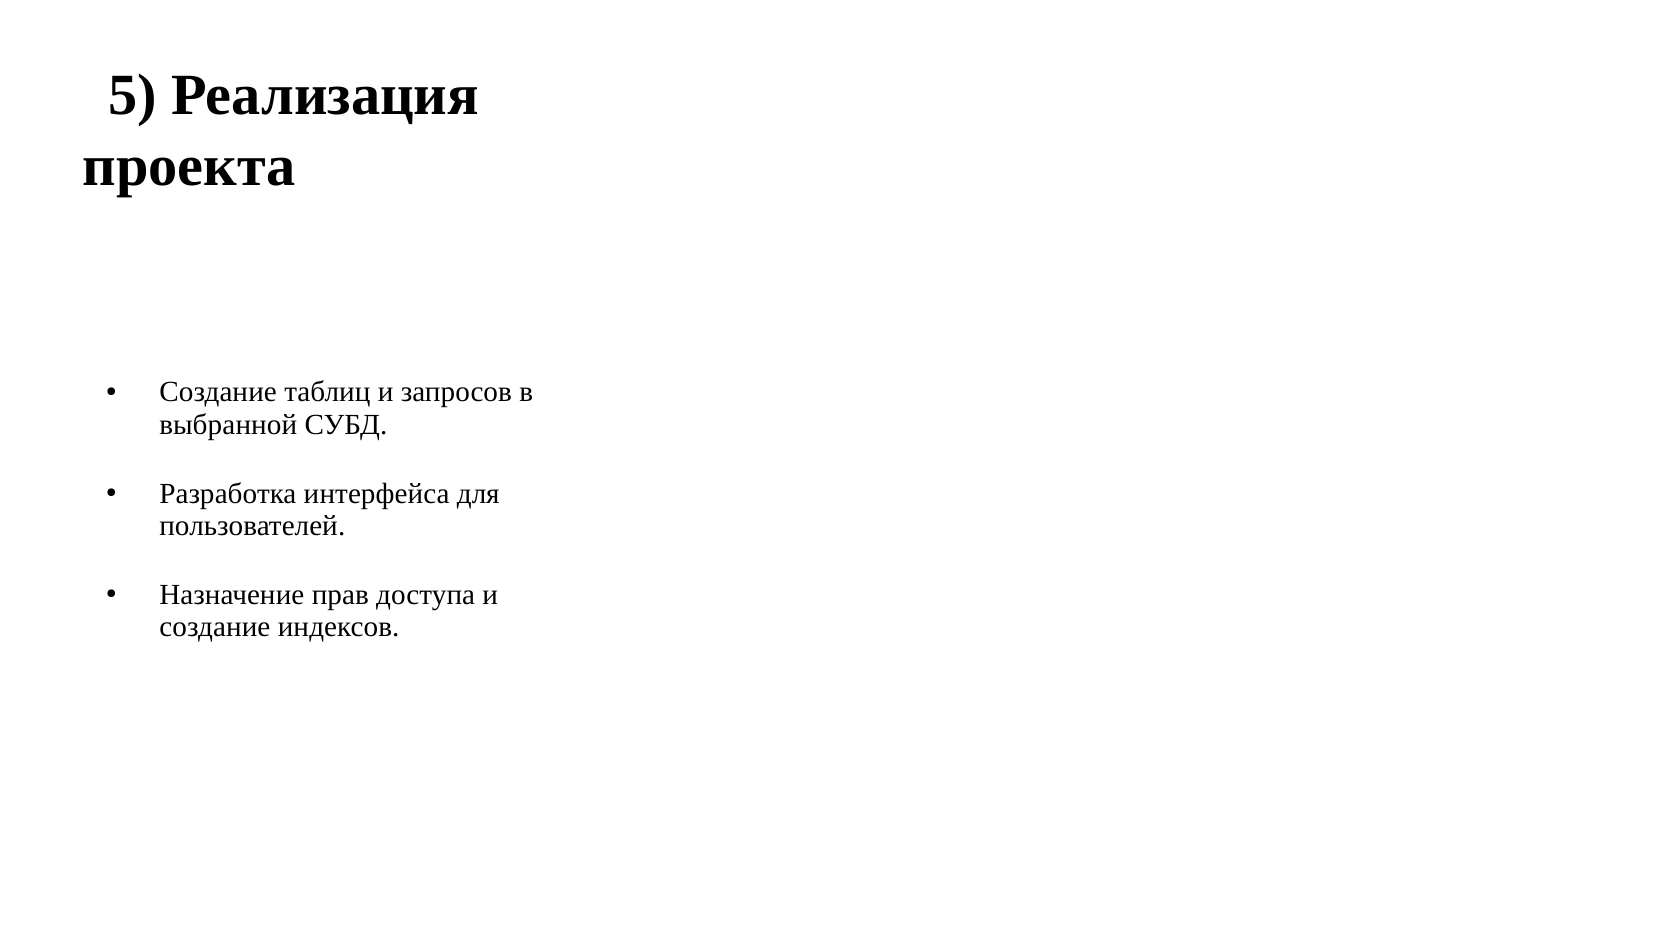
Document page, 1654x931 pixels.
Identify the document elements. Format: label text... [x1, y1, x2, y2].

title 5) Реализация проекта [82, 31, 591, 199]
list Создание таблиц и запросов в выбранной СУБД. Разработка интерфейса для пользователей. Назначение прав доступа и создание индексов. [88, 375, 567, 916]
